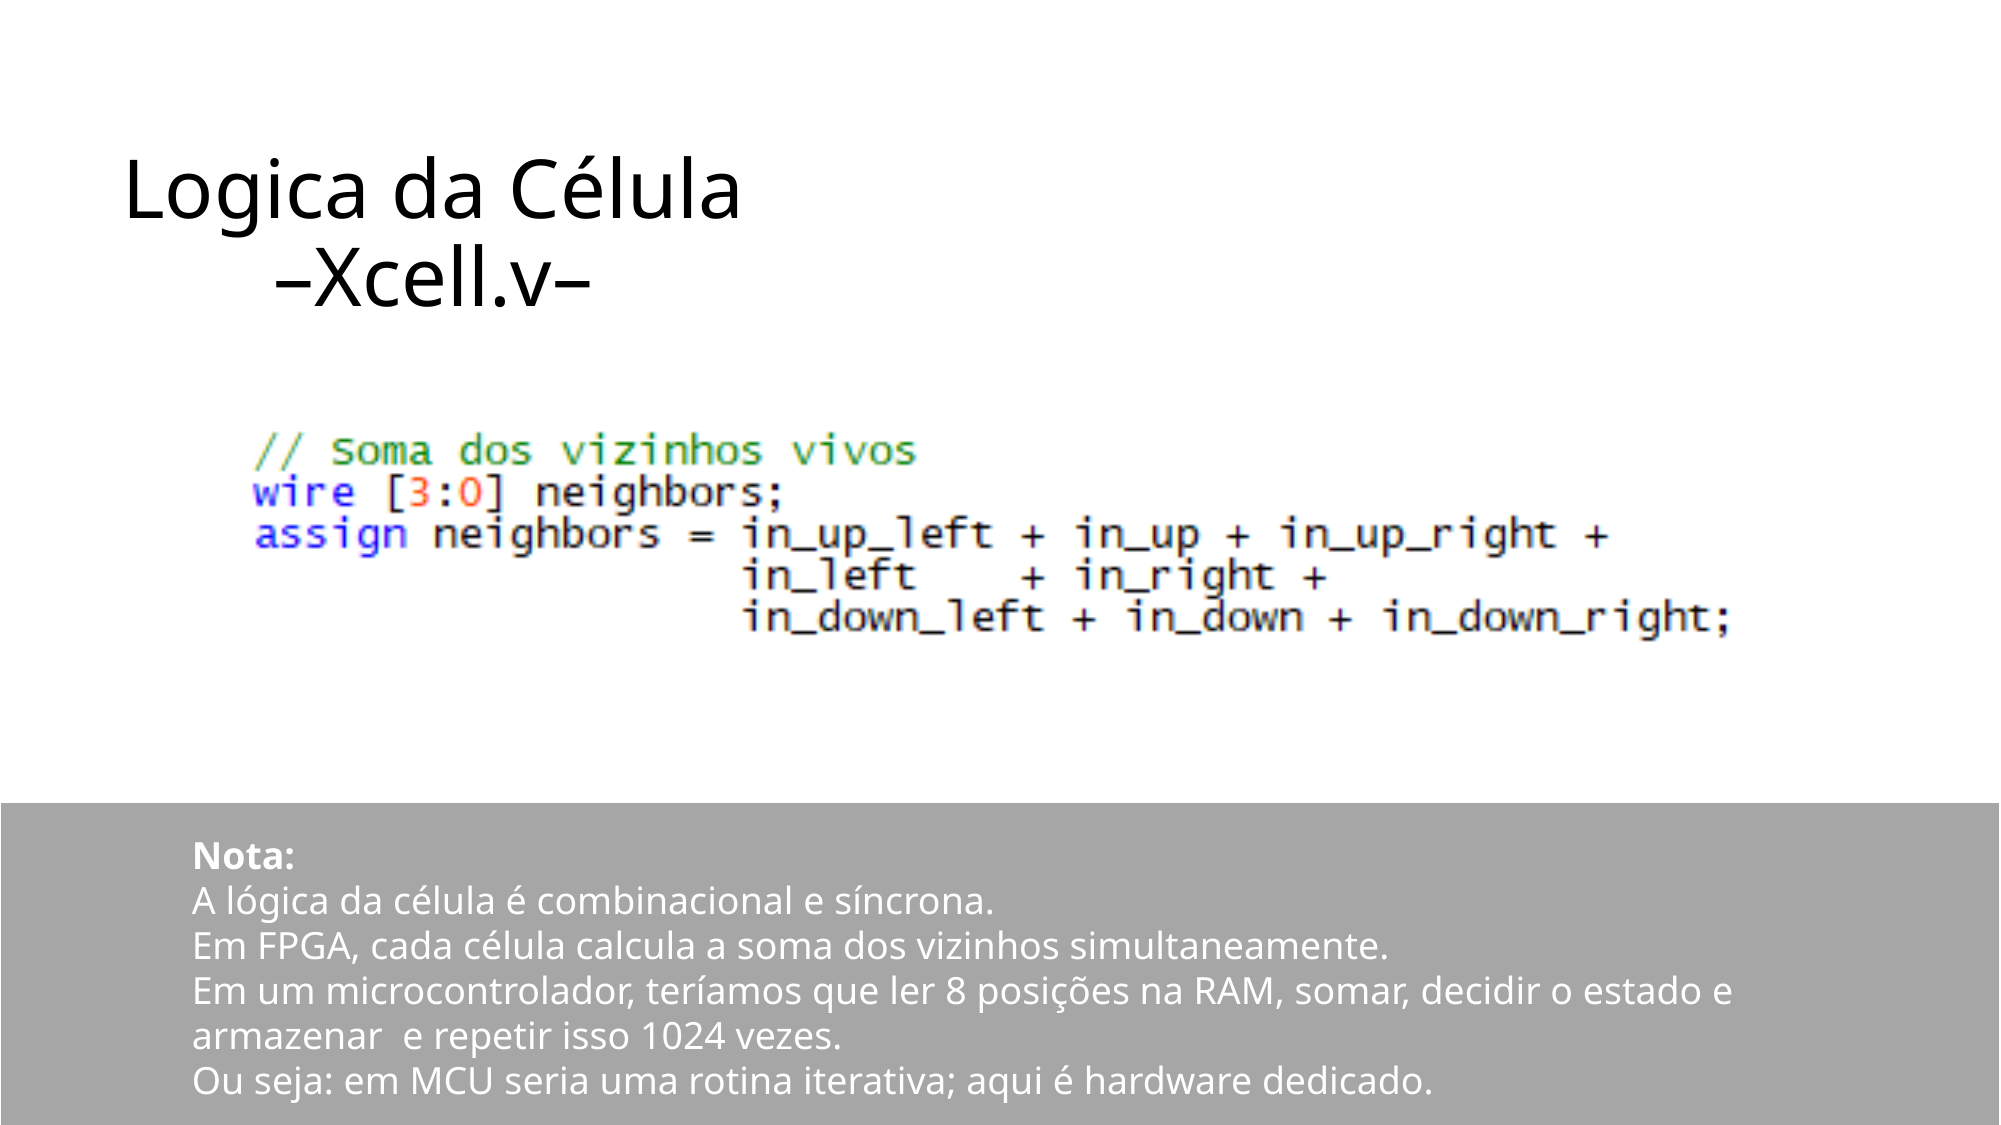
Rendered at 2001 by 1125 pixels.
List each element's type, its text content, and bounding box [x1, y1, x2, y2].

title Logica da Célula –Xcell.v– [84, 108, 784, 364]
text_box [1, 803, 1999, 1125]
picture [157, 412, 1826, 669]
text_box Nota: A lógica da célula é combinacional e síncrona. Em FPGA, cada célula calcula a soma dos vizinhos simultaneamente. Em um microcontrolador, teríamos que ler 8 posições na RAM, somar, decidir o estado e armazenar e repetir isso 1024 vezes. Ou seja: em MCU seria uma rotina iterativa; aqui é hardware dedicado. [176, 824, 1807, 1125]
